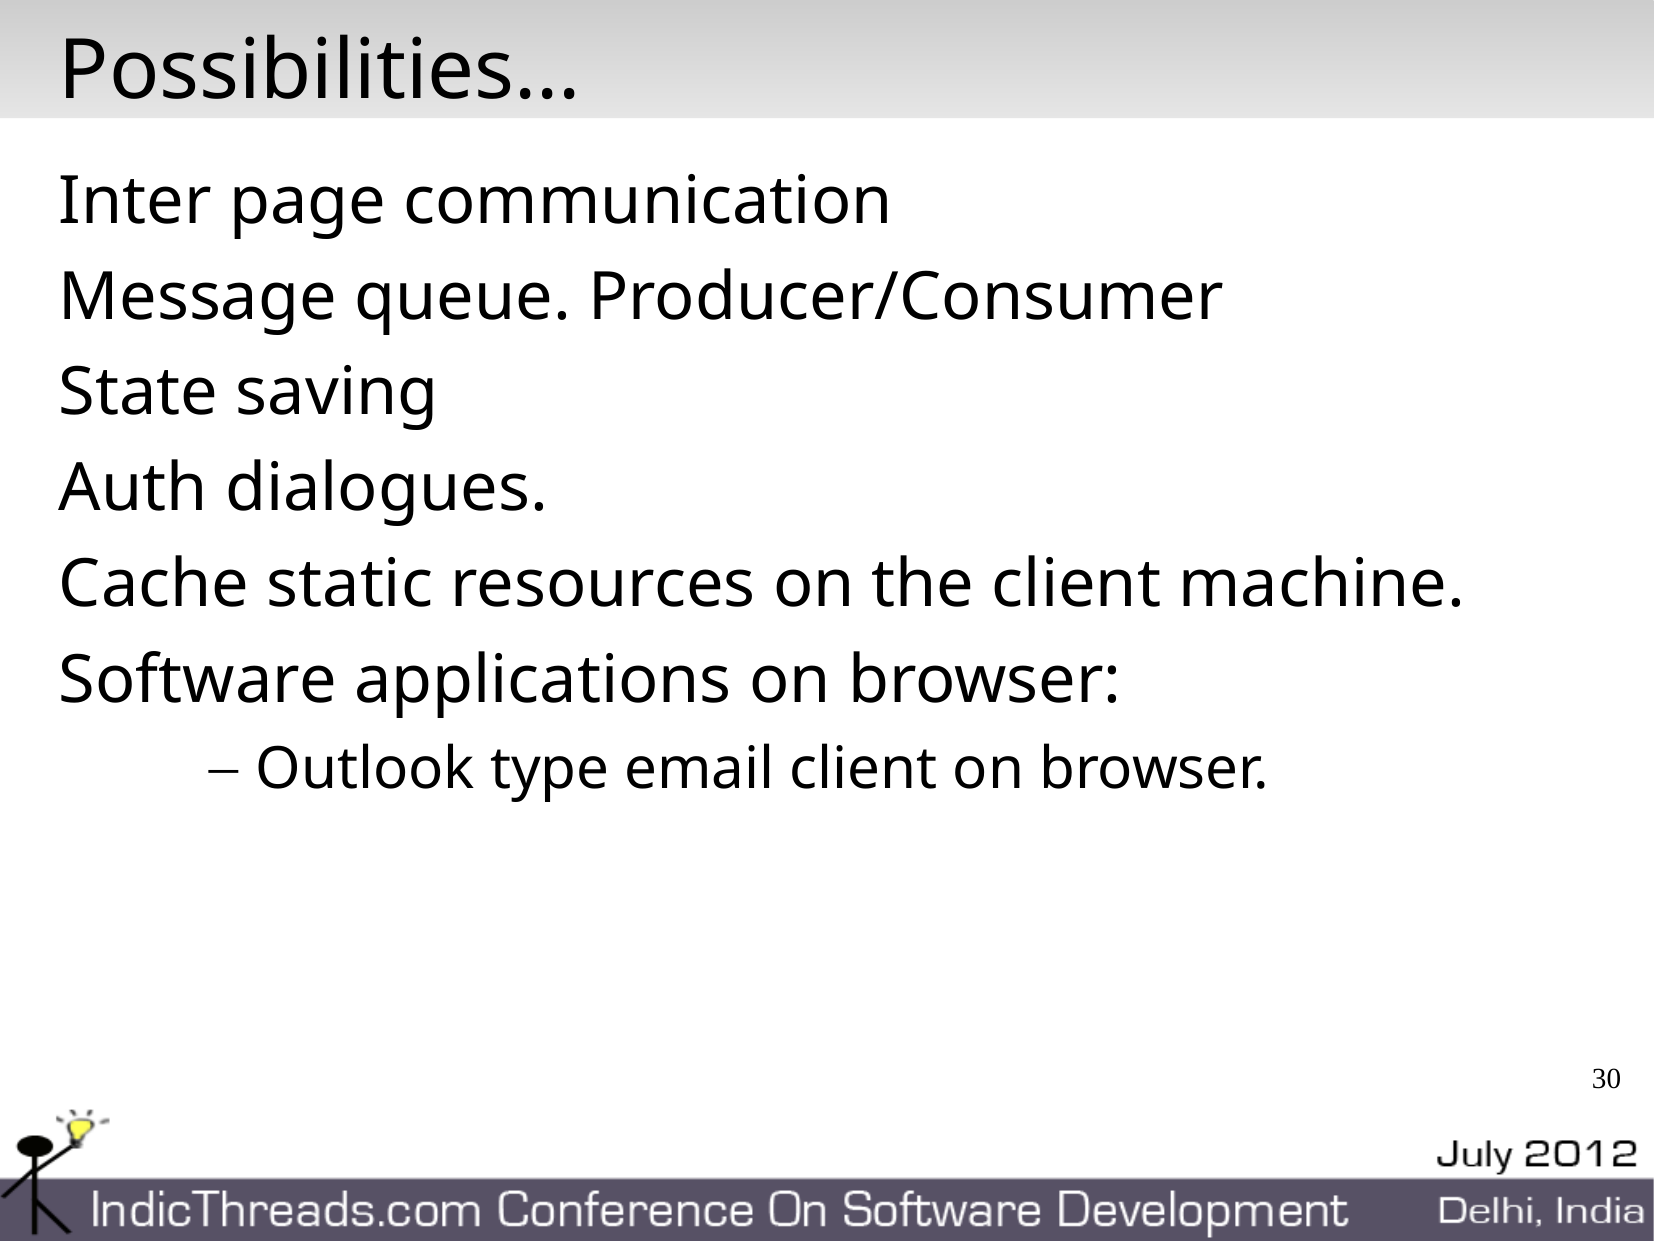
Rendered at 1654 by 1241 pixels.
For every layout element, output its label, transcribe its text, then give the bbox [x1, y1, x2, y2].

picture [0, 118, 1654, 1241]
title Possibilities... [59, 11, 1592, 116]
list Inter page communication Message queue. Producer/Consumer State saving Auth dialogues. Cache static resources on the client machine. Software applications on browser: Outlook type email client on browser. [59, 153, 1592, 973]
